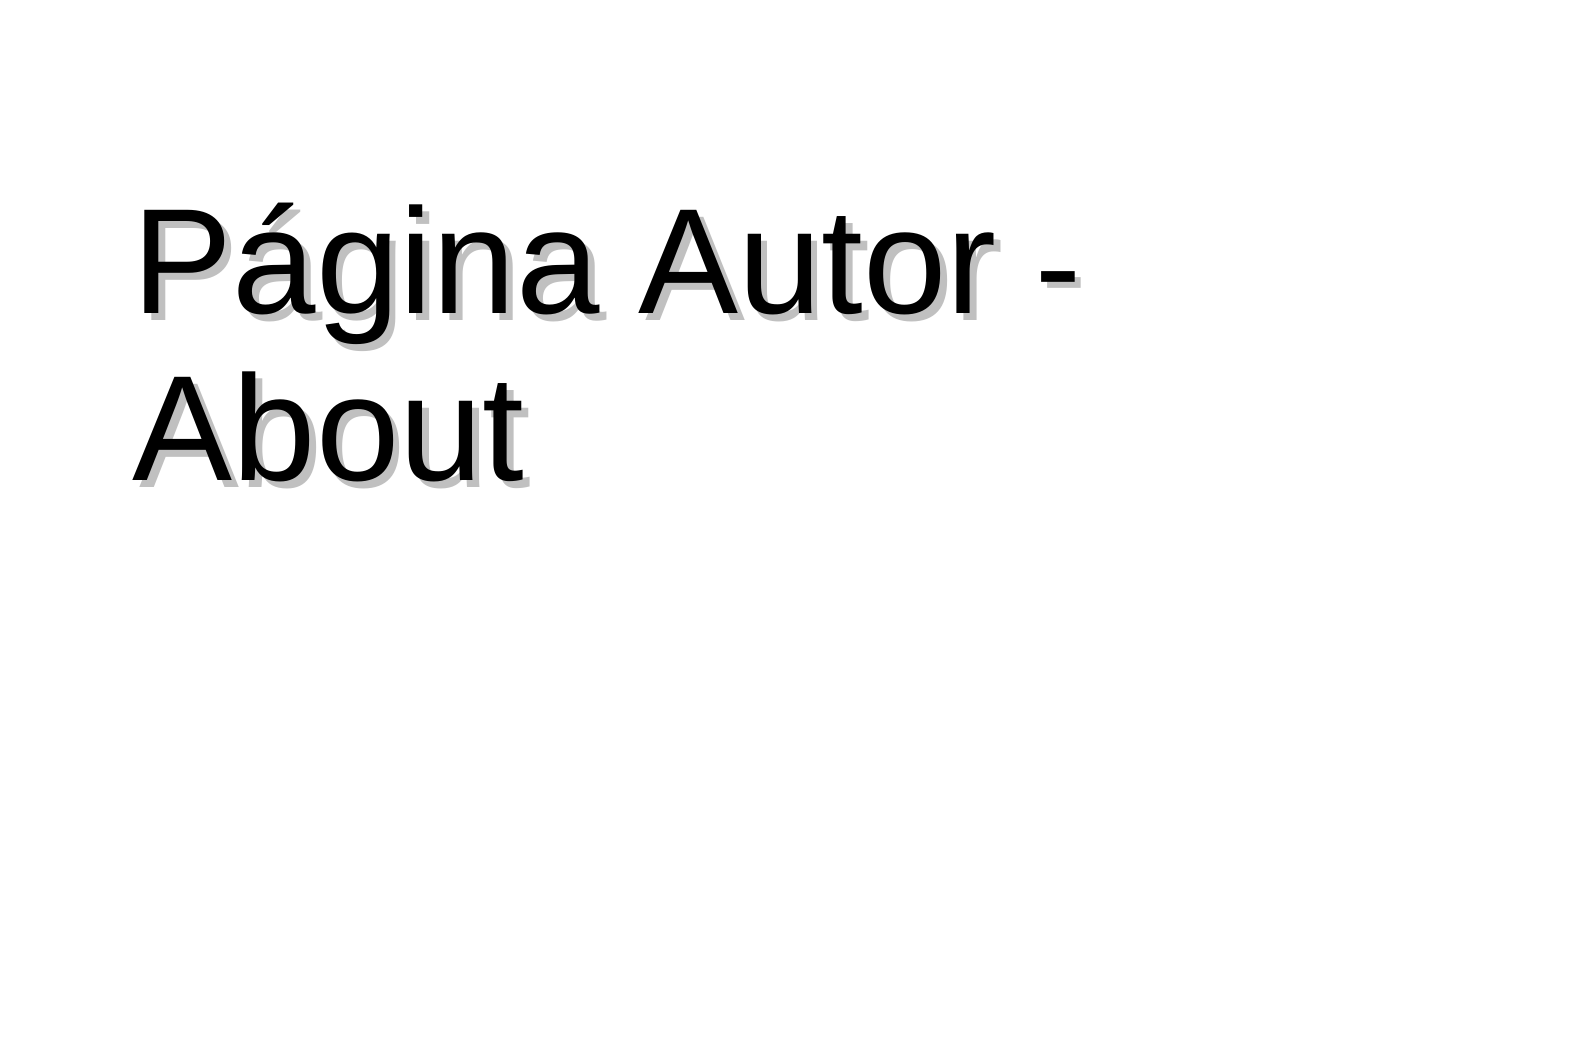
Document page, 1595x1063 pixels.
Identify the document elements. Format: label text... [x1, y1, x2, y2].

text_box Página Autor - About [118, 170, 1300, 521]
